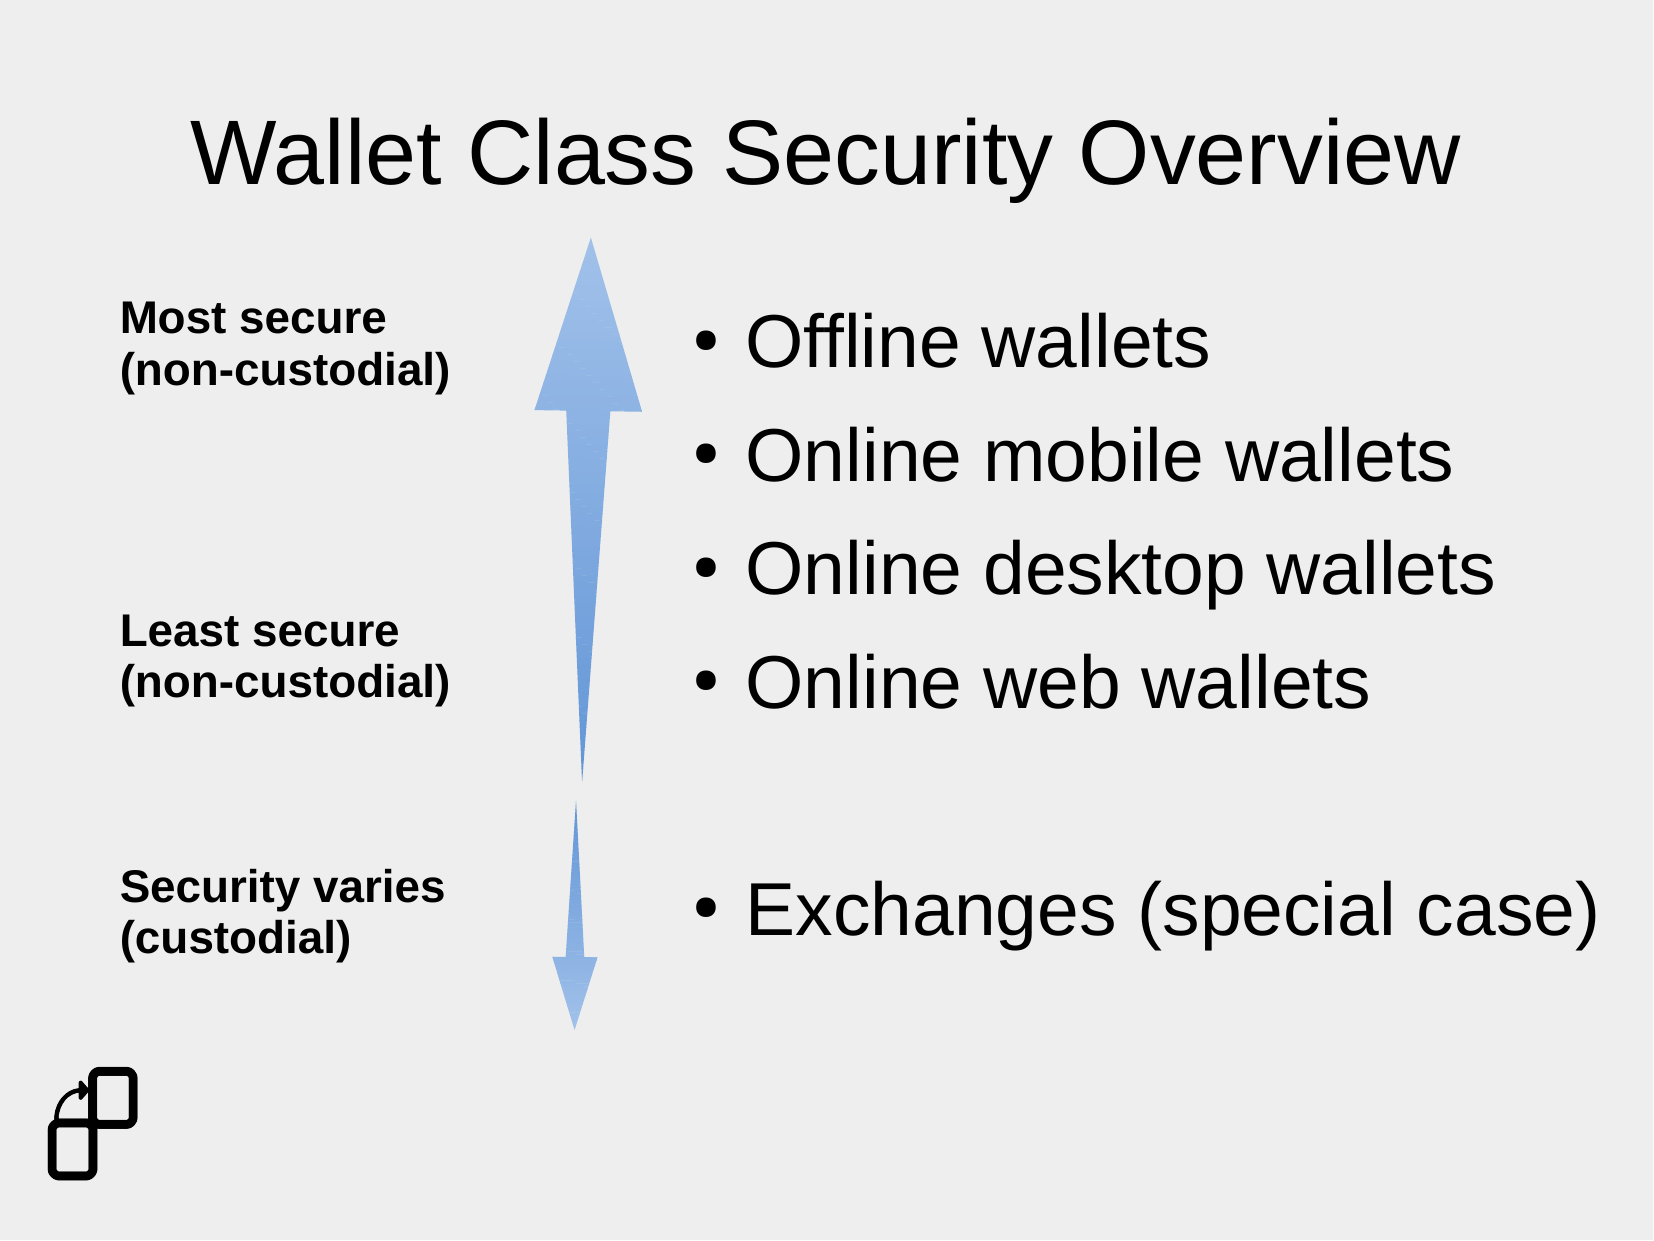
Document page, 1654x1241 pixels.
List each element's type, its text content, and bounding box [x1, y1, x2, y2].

list Offline wallets Online mobile wallets Online desktop wallets Online web wallets Exchanges (special case) [675, 300, 1654, 1020]
picture [30, 1062, 153, 1186]
picture [525, 225, 649, 1036]
text_box Most secure (non-custodial) Least secure (non-custodial) Security varies (custodial) [105, 285, 496, 1182]
title Wallet Class Security Overview [82, 49, 1571, 257]
